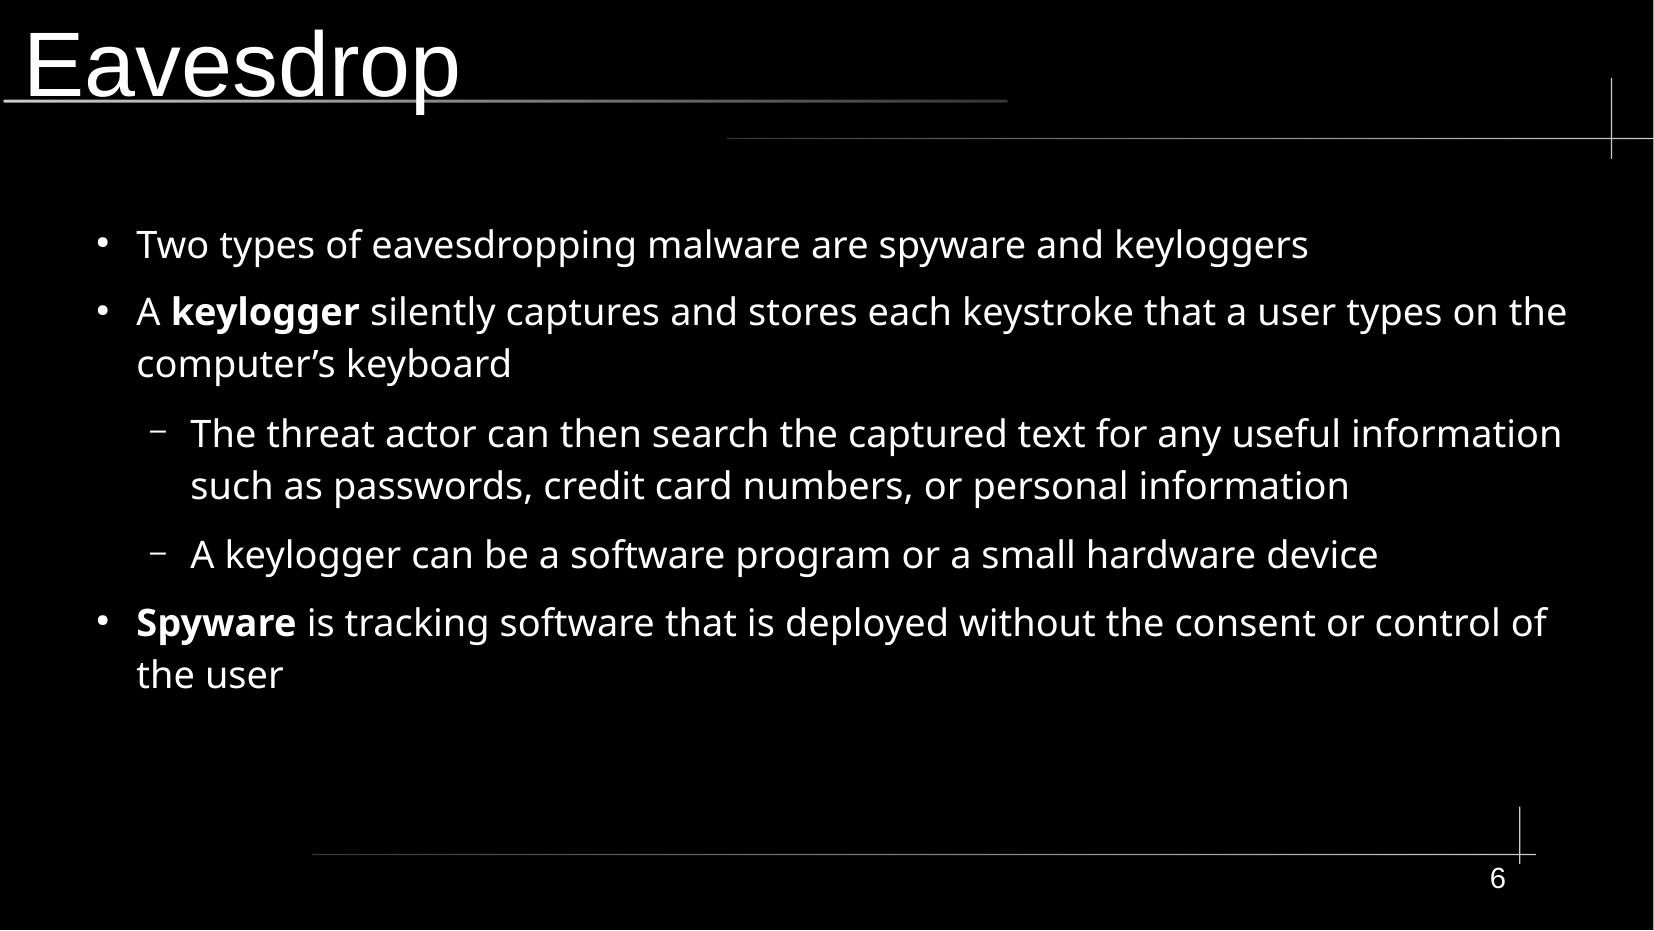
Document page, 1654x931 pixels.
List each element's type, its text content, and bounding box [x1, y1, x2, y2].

title Eavesdrop [23, 11, 1589, 119]
list Two types of eavesdropping malware are spyware and keyloggers A keylogger silently captures and stores each keystroke that a user types on the computer’s keyboard The threat actor can then search the captured text for any useful information such as passwords, credit card numbers, or personal information A keylogger can be a software program or a small hardware device Spyware is tracking software that is deployed without the consent or control of the user [82, 217, 1571, 758]
